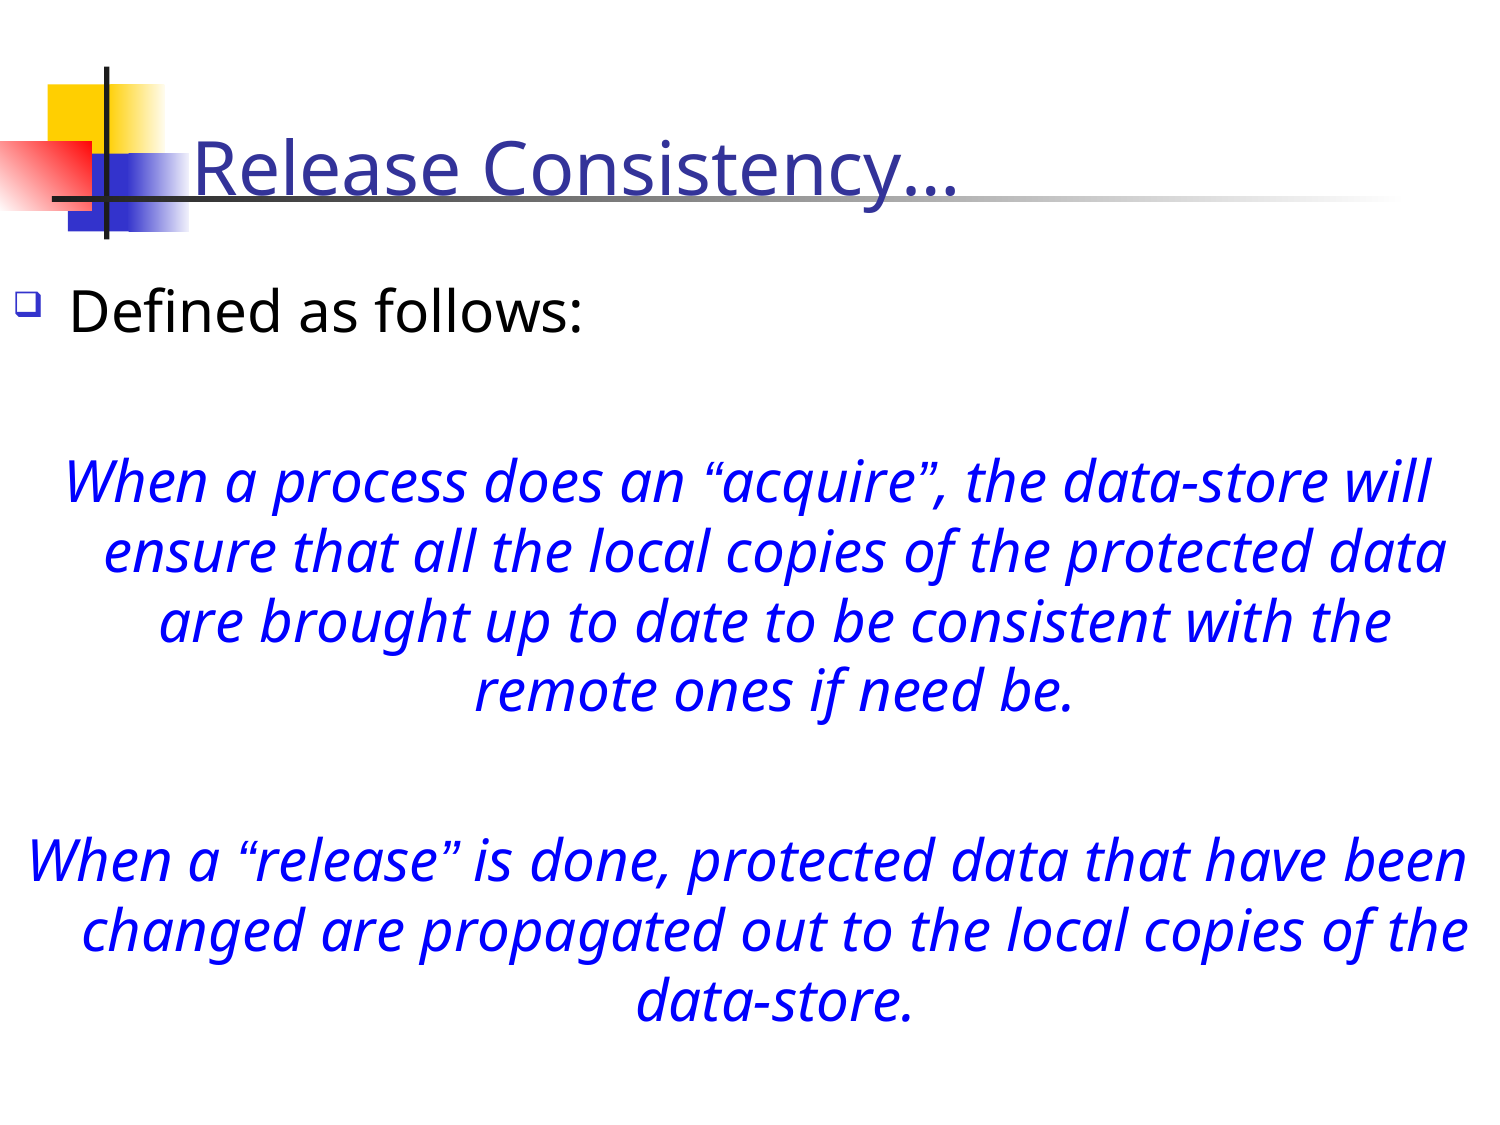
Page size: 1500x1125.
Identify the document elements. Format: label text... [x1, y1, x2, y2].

text_box Defined as follows: When a process does an “acquire”, the data-store will ensure that all the local copies of the protected data are brought up to date to be consistent with the remote ones if need be. When a “release” is done, protected data that have been changed are propagated out to the local copies of the data-store. [0, 267, 1498, 1080]
text_box Release Consistency… [176, 80, 1455, 218]
